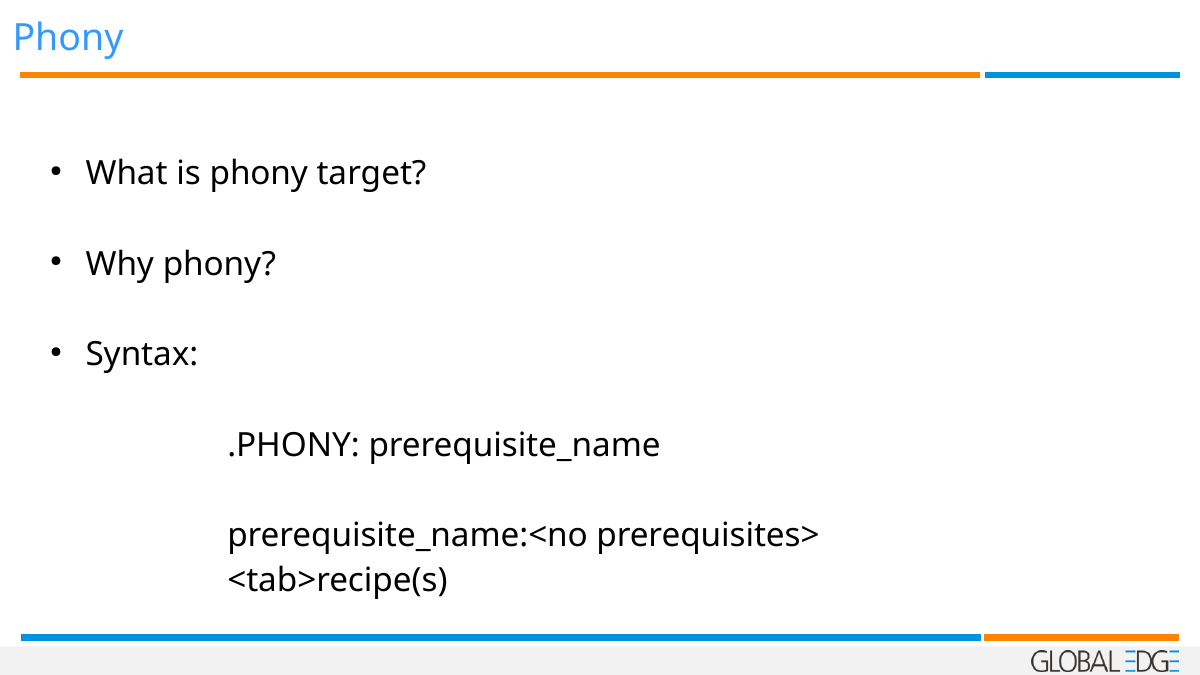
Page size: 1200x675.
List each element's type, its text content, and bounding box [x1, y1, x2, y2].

text_box What is phony target? Why phony? Syntax: .PHONY: prerequisite_name prerequisite_name:<no prerequisites> <tab>recipe(s) [35, 141, 888, 547]
picture [1031, 650, 1179, 672]
title Phony [12, 9, 1088, 63]
